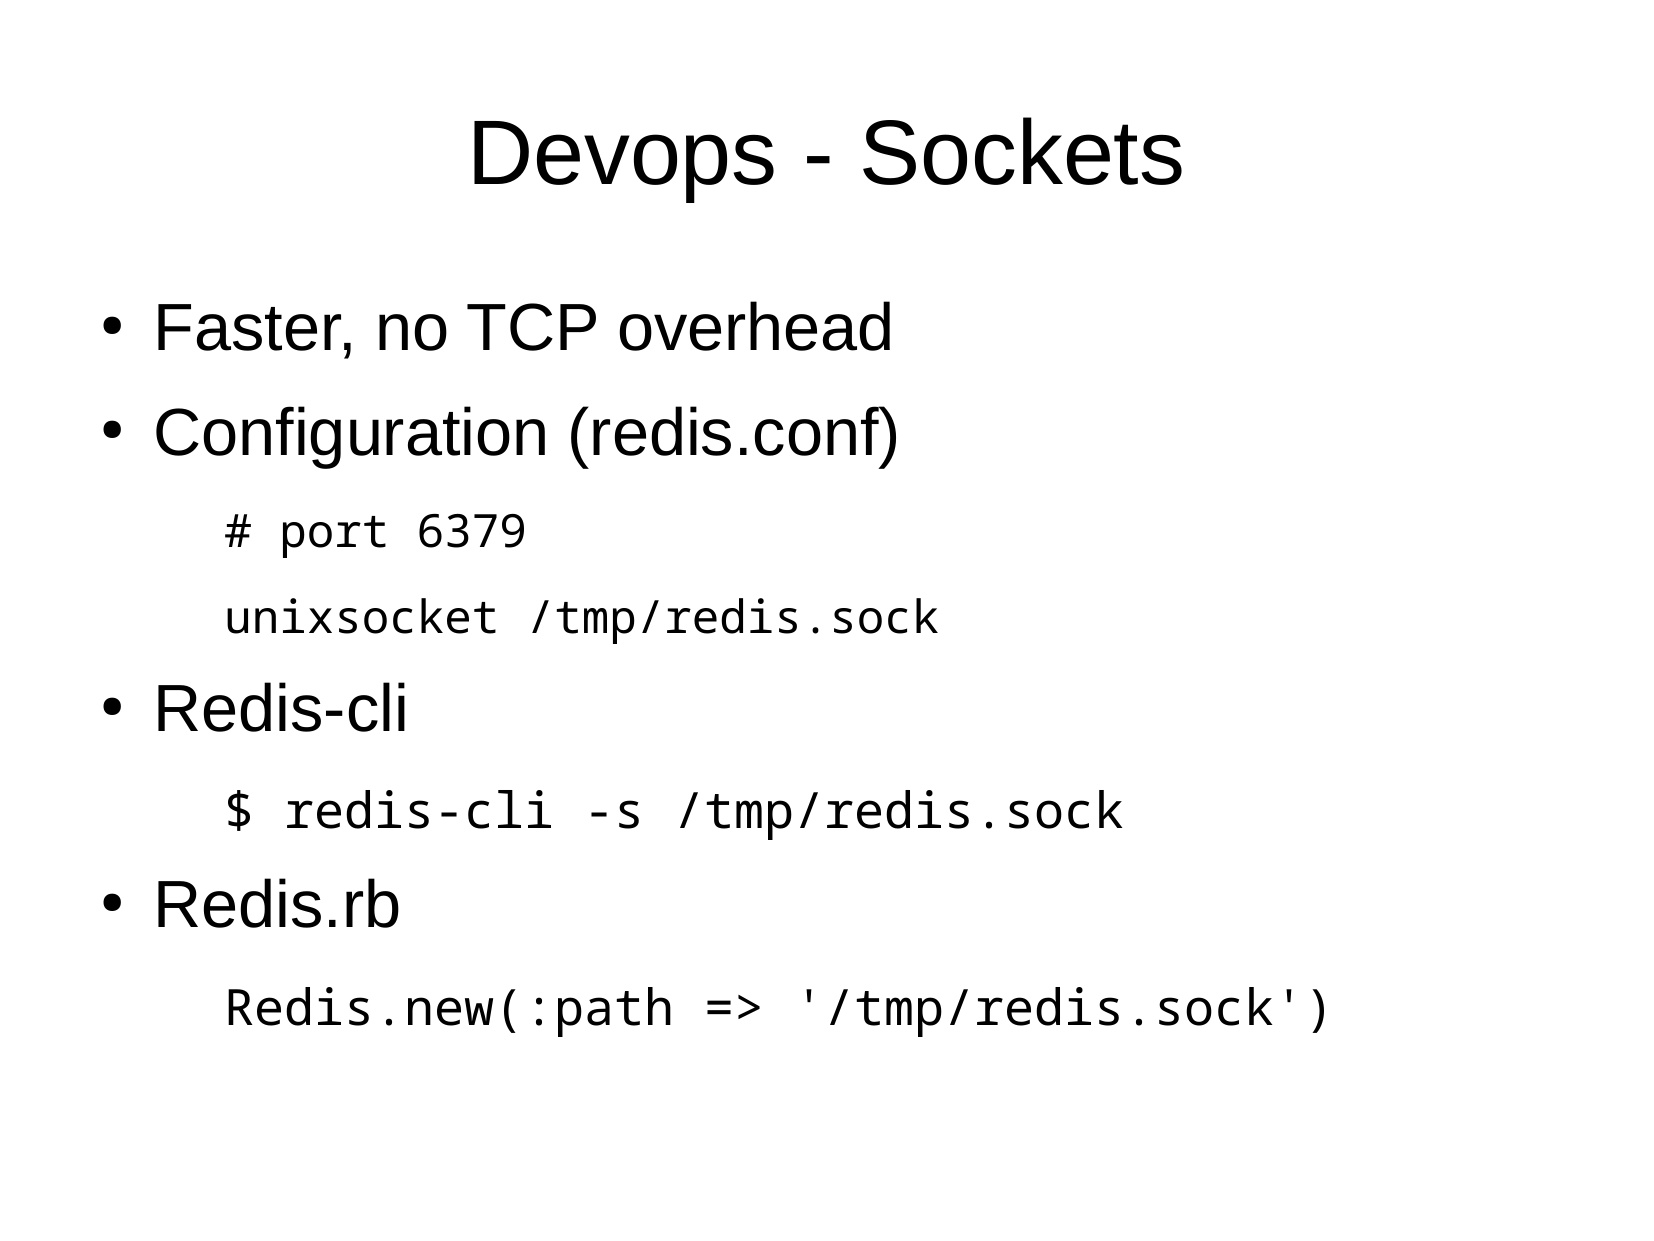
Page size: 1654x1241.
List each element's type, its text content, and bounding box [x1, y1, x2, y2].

title Devops - Sockets [82, 49, 1571, 257]
list Faster, no TCP overhead Configuration (redis.conf) # port 6379 unixsocket /tmp/redis.sock Redis-cli $ redis-cli -s /tmp/redis.sock Redis.rb Redis.new(:path => '/tmp/redis.sock') [82, 290, 1571, 1109]
